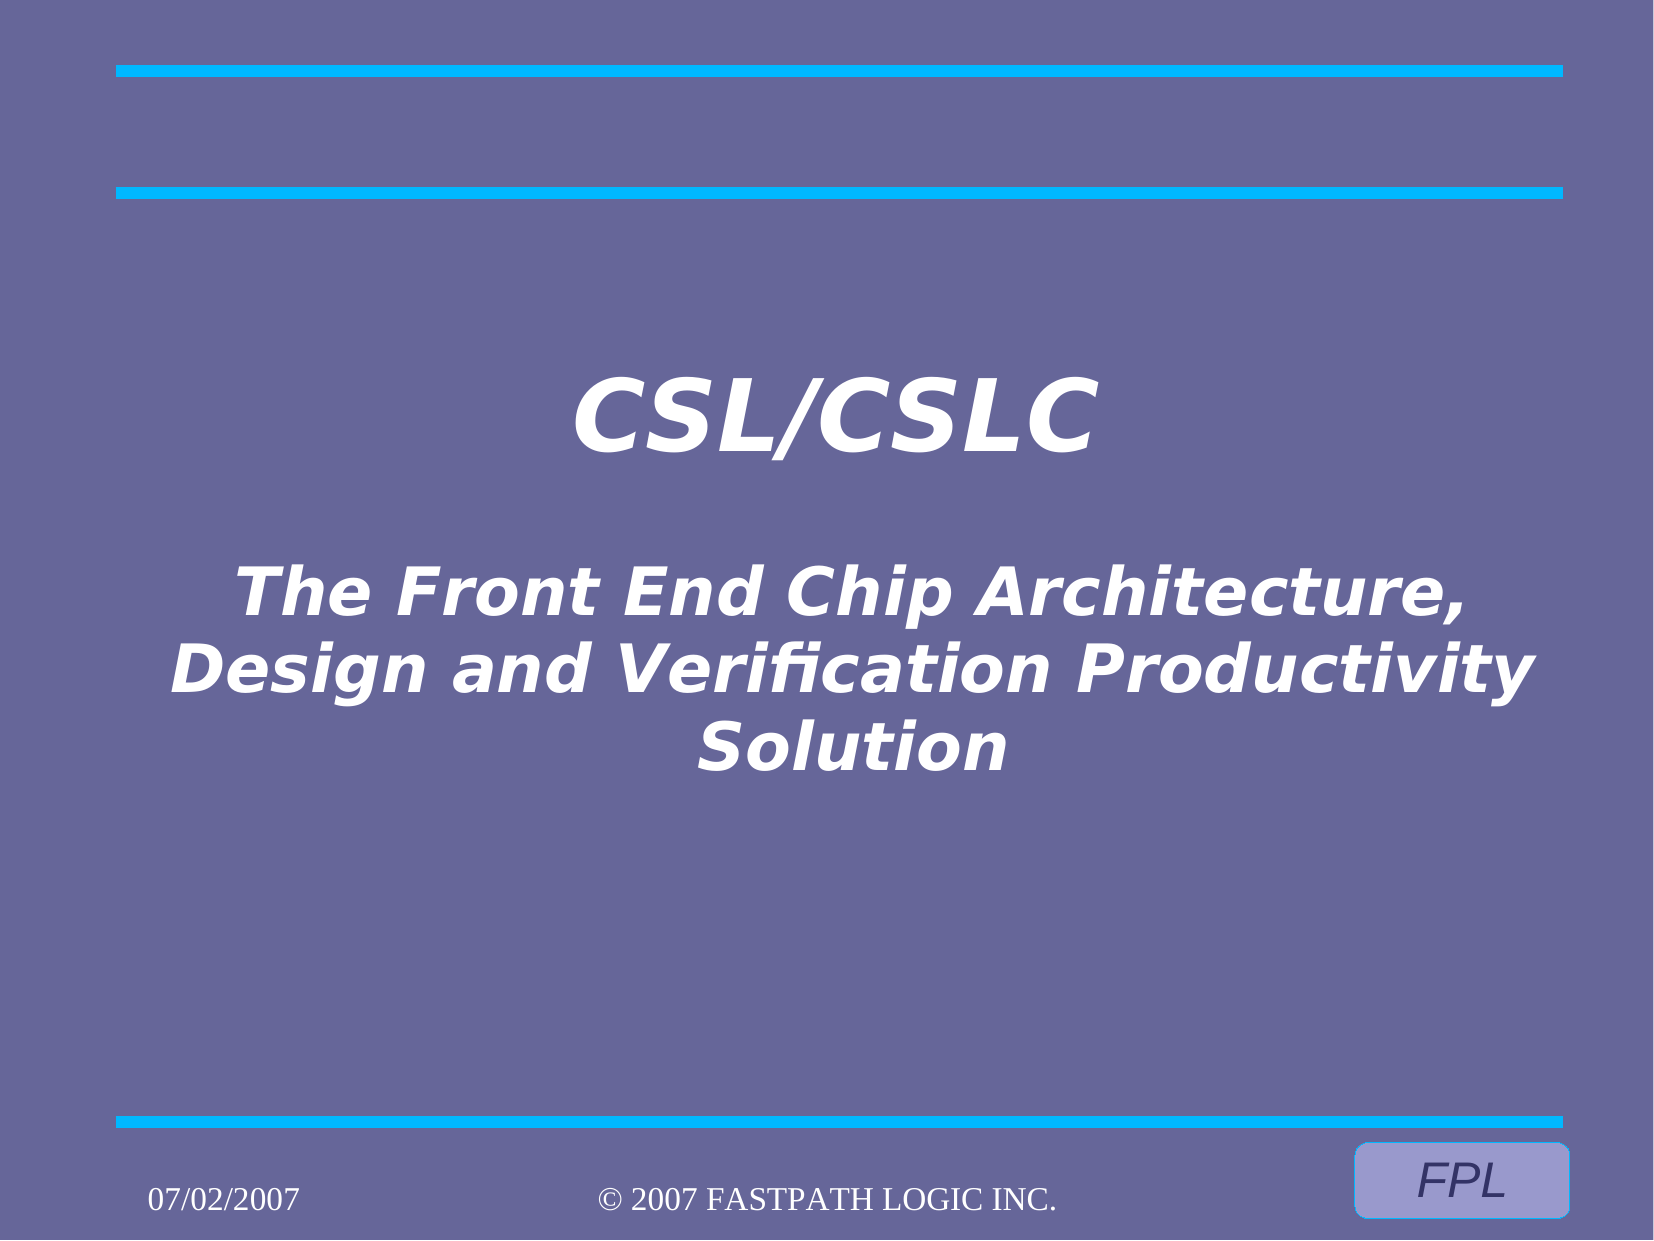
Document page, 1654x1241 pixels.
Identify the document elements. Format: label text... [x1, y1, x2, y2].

title CSL/CSLC The Front End Chip Architecture, Design and Verification Productivity Solution [147, 358, 1560, 787]
